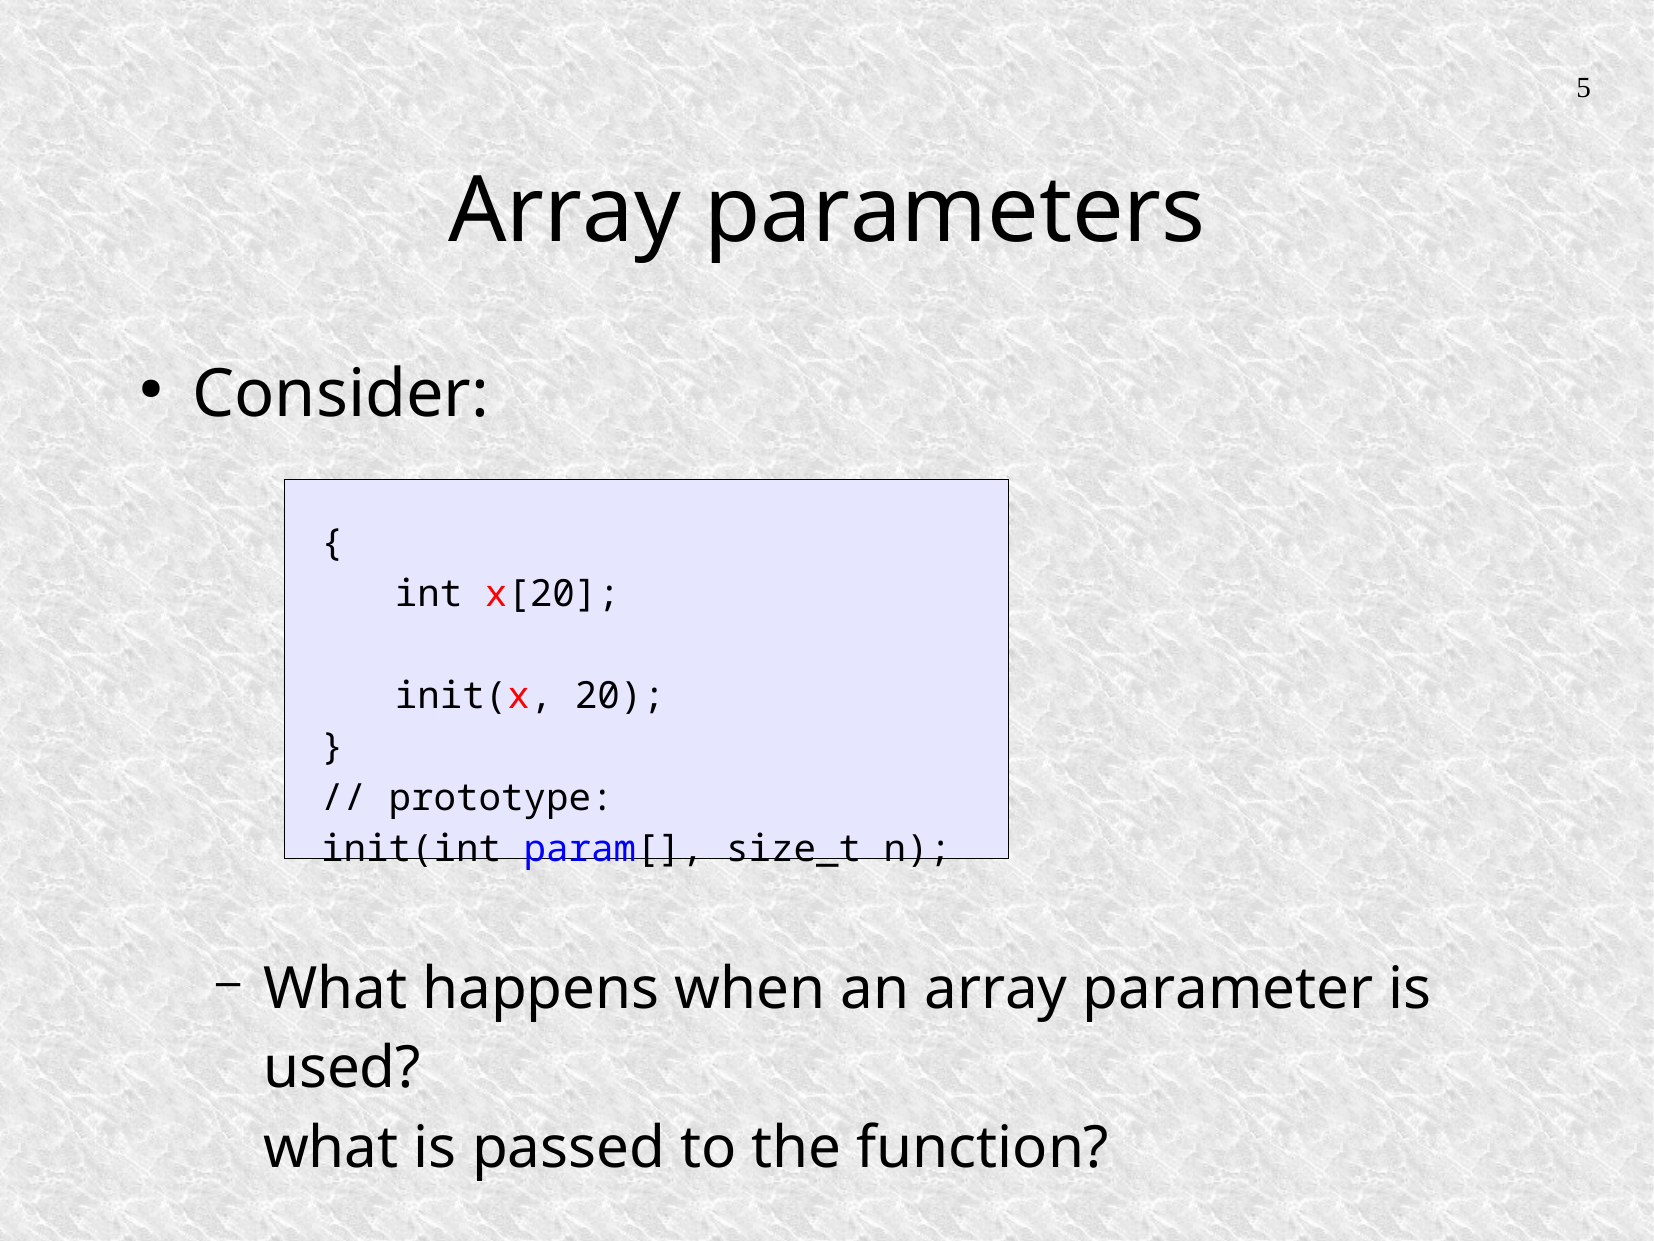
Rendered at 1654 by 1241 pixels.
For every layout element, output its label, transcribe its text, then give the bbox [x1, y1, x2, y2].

text_box [462, 843, 472, 859]
text_box [552, 851, 562, 859]
text_box [284, 479, 1009, 859]
text_box [349, 843, 359, 859]
picture [0, 0, 1654, 1241]
text_box [626, 844, 631, 859]
title Array parameters [121, 102, 1534, 311]
text_box [597, 851, 607, 859]
text_box [529, 843, 540, 859]
text_box [618, 843, 623, 859]
text_box [889, 843, 899, 859]
list Consider: What happens when an array parameter is used? what is passed to the function? [121, 344, 1534, 1183]
text_box { int x[20]; init(x, 20); } // prototype: init(int param[], size_t n); [320, 515, 997, 831]
text_box [799, 843, 810, 849]
